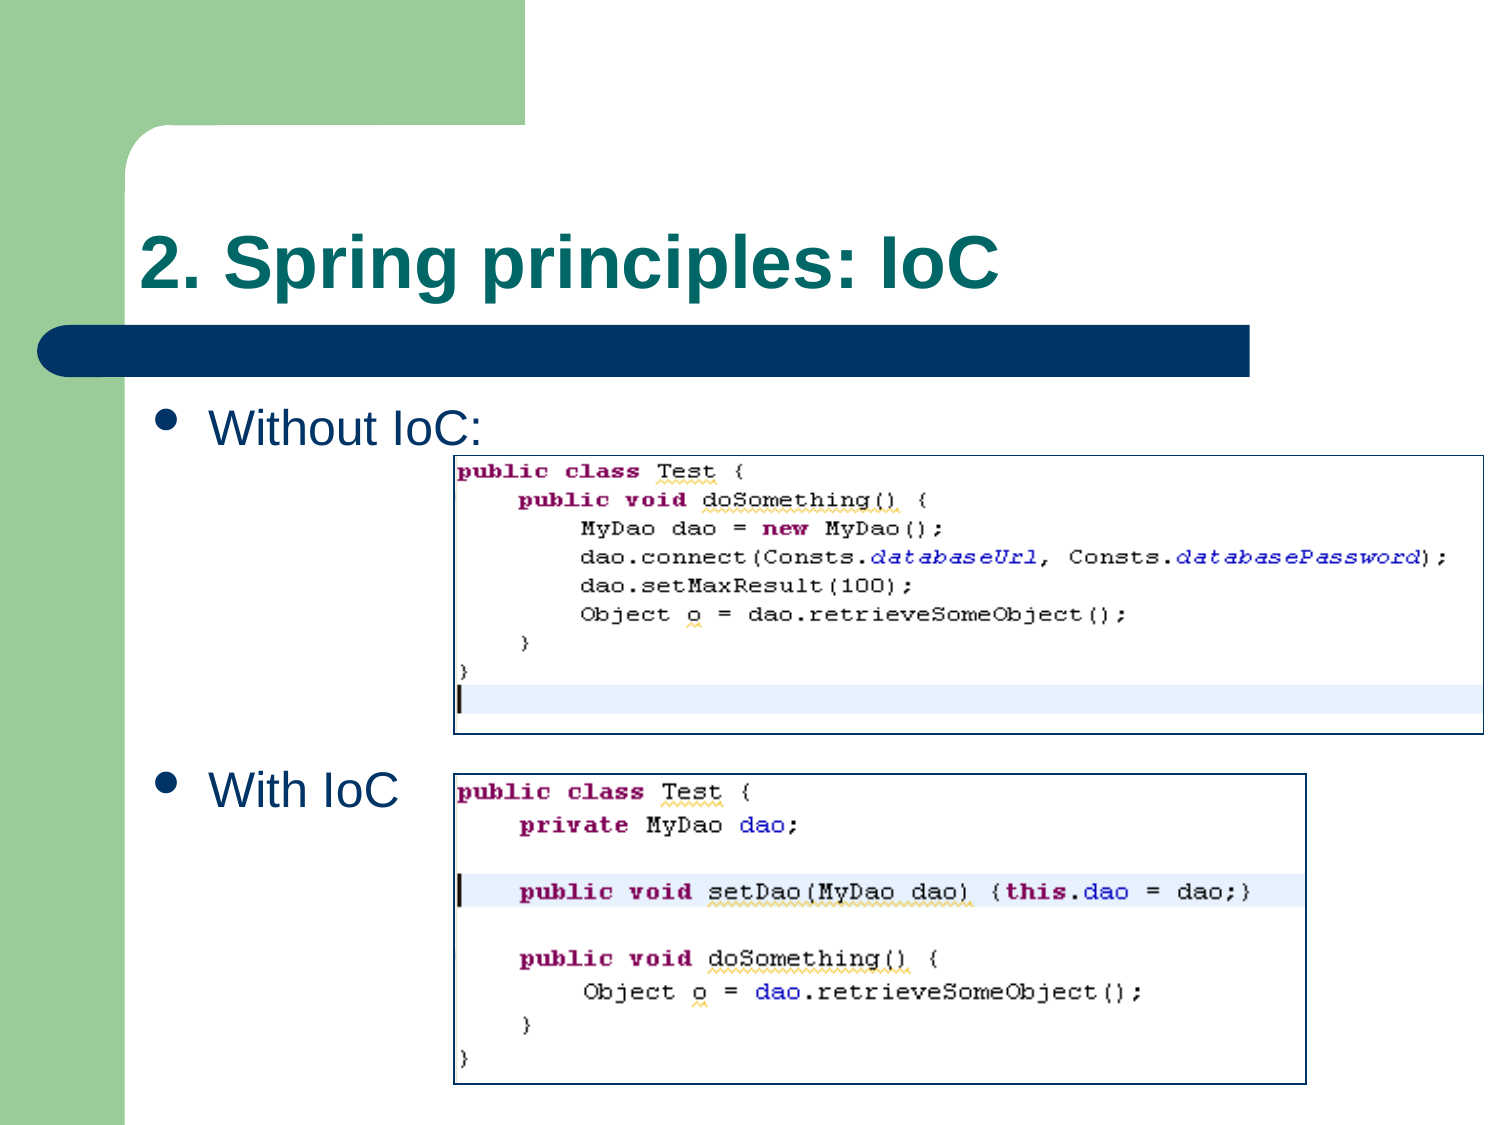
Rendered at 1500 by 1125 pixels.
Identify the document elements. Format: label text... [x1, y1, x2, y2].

picture [454, 456, 1483, 734]
picture [454, 774, 1306, 1084]
list Without IoC: With IoC [137, 387, 757, 999]
title 2. Spring principles: IoC [124, 124, 1425, 313]
